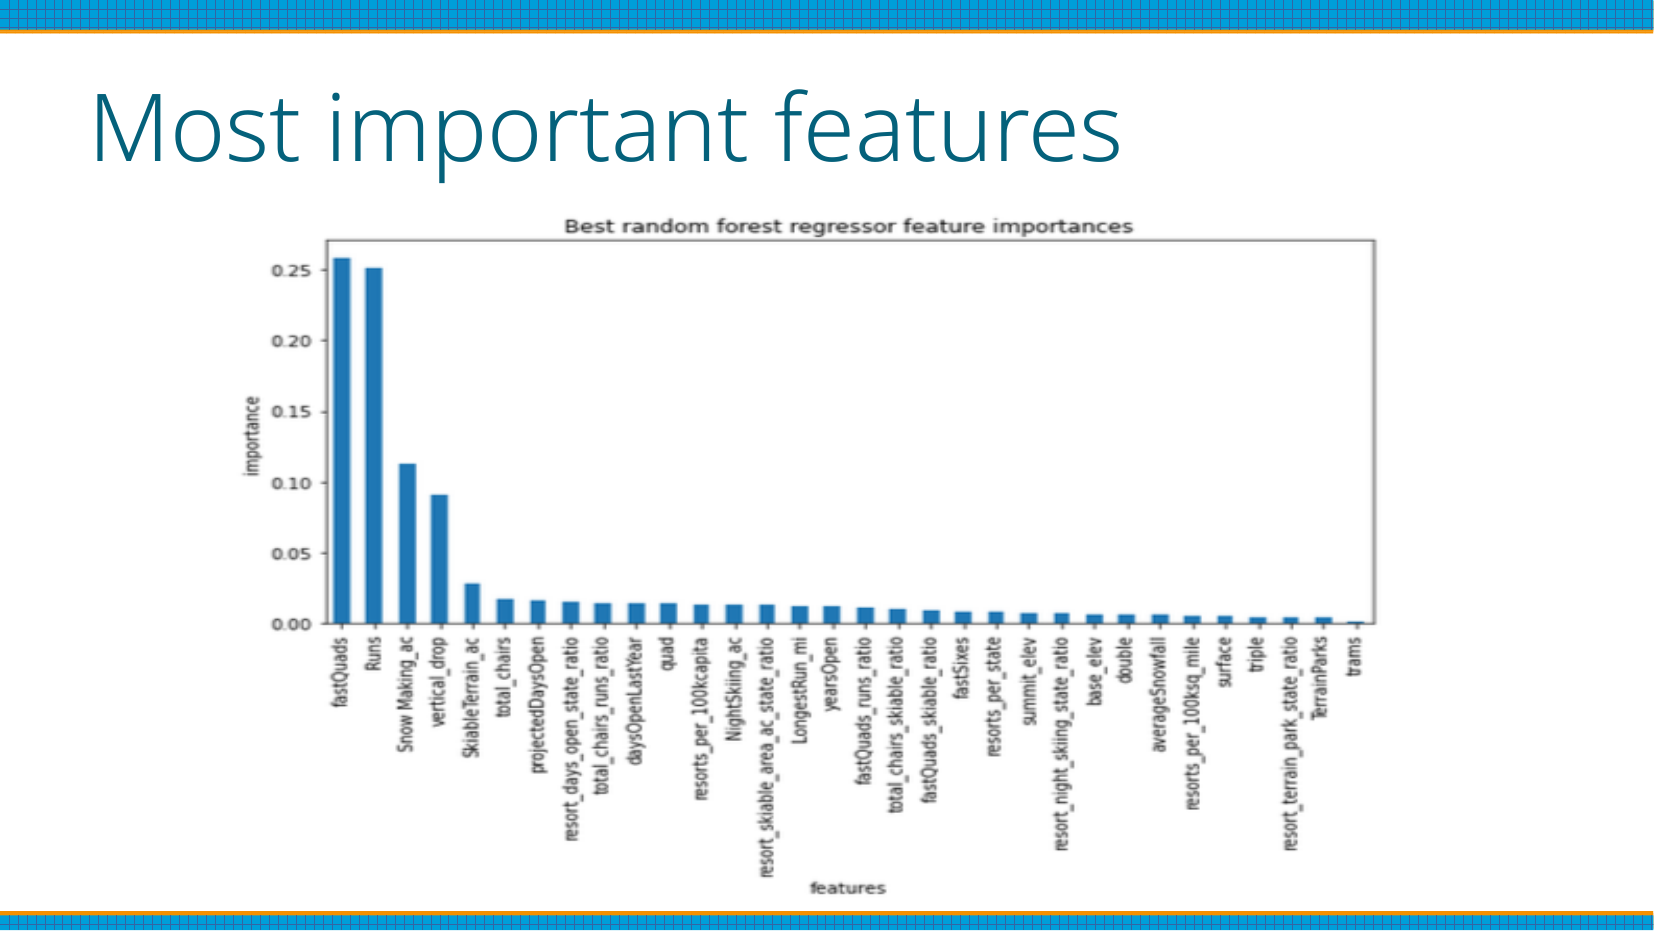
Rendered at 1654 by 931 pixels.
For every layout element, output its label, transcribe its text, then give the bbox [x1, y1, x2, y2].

title Most important features [88, 44, 1565, 207]
picture [225, 206, 1463, 899]
